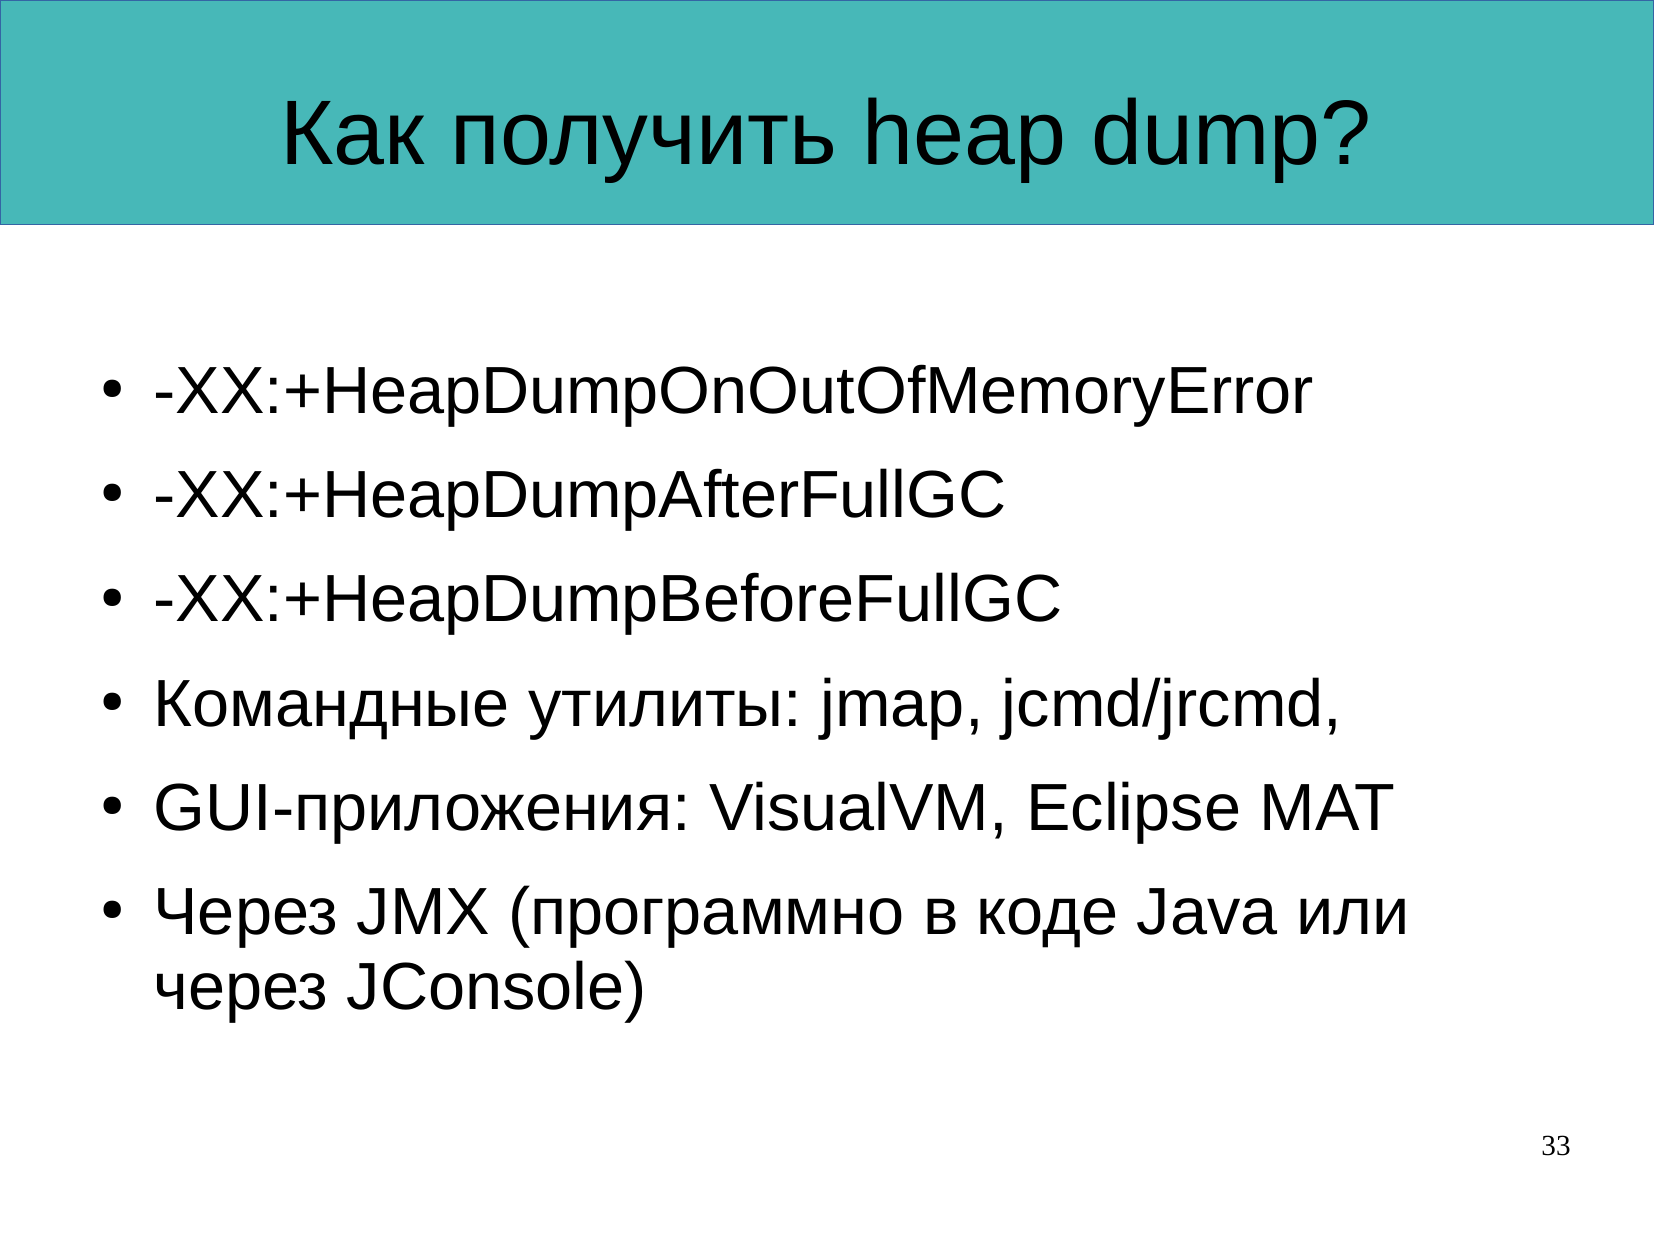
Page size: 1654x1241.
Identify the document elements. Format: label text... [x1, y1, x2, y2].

title Как получить heap dump? [82, 29, 1571, 237]
list -XX:+HeapDumpOnOutOfMemoryError -XX:+HeapDumpAfterFullGC -XX:+HeapDumpBeforeFullGC Командные утилиты: jmap, jcmd/jrcmd, GUI-приложения: VisualVM, Eclipse MAT Через JMX (программно в коде Java или через JConsole) [82, 290, 1571, 1087]
